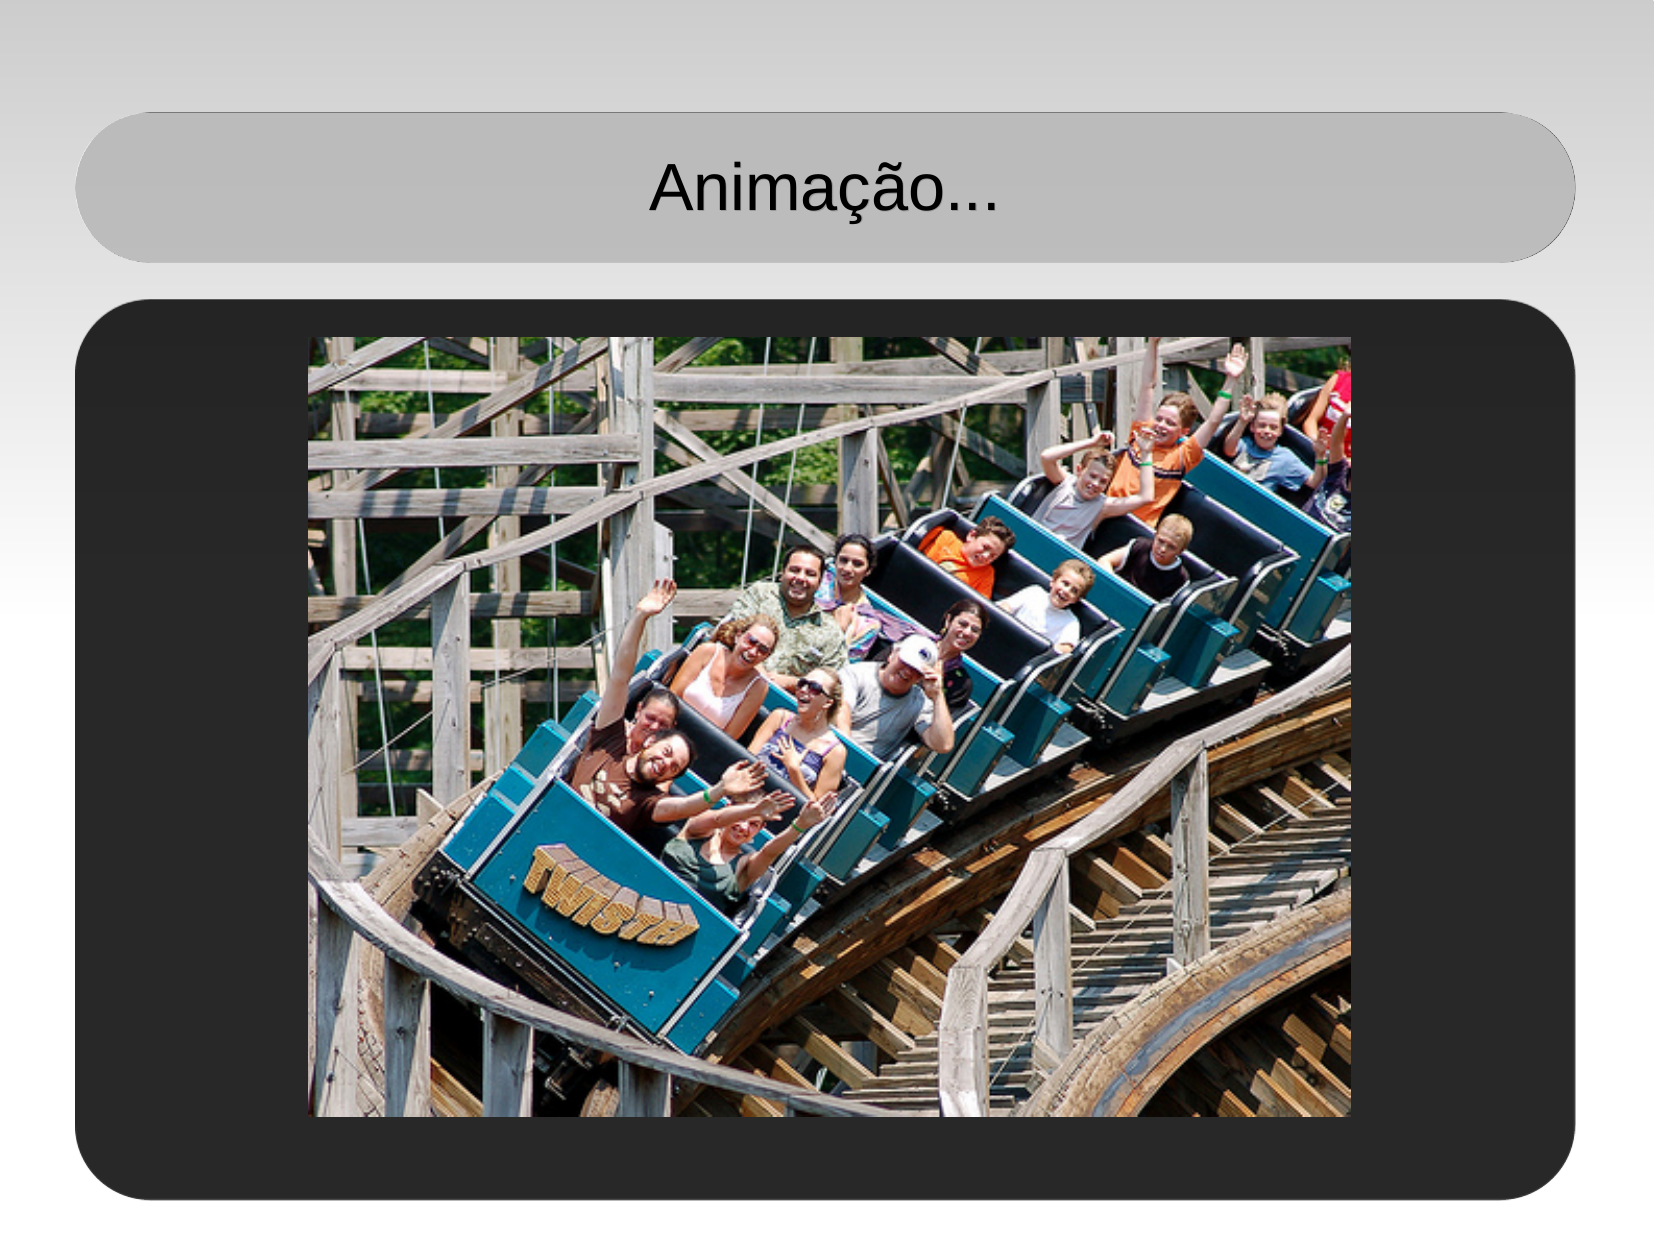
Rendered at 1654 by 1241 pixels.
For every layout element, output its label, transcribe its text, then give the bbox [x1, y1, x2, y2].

text_box Animação... [75, 112, 1576, 263]
text_box [75, 300, 1576, 1201]
picture [308, 337, 1351, 1117]
